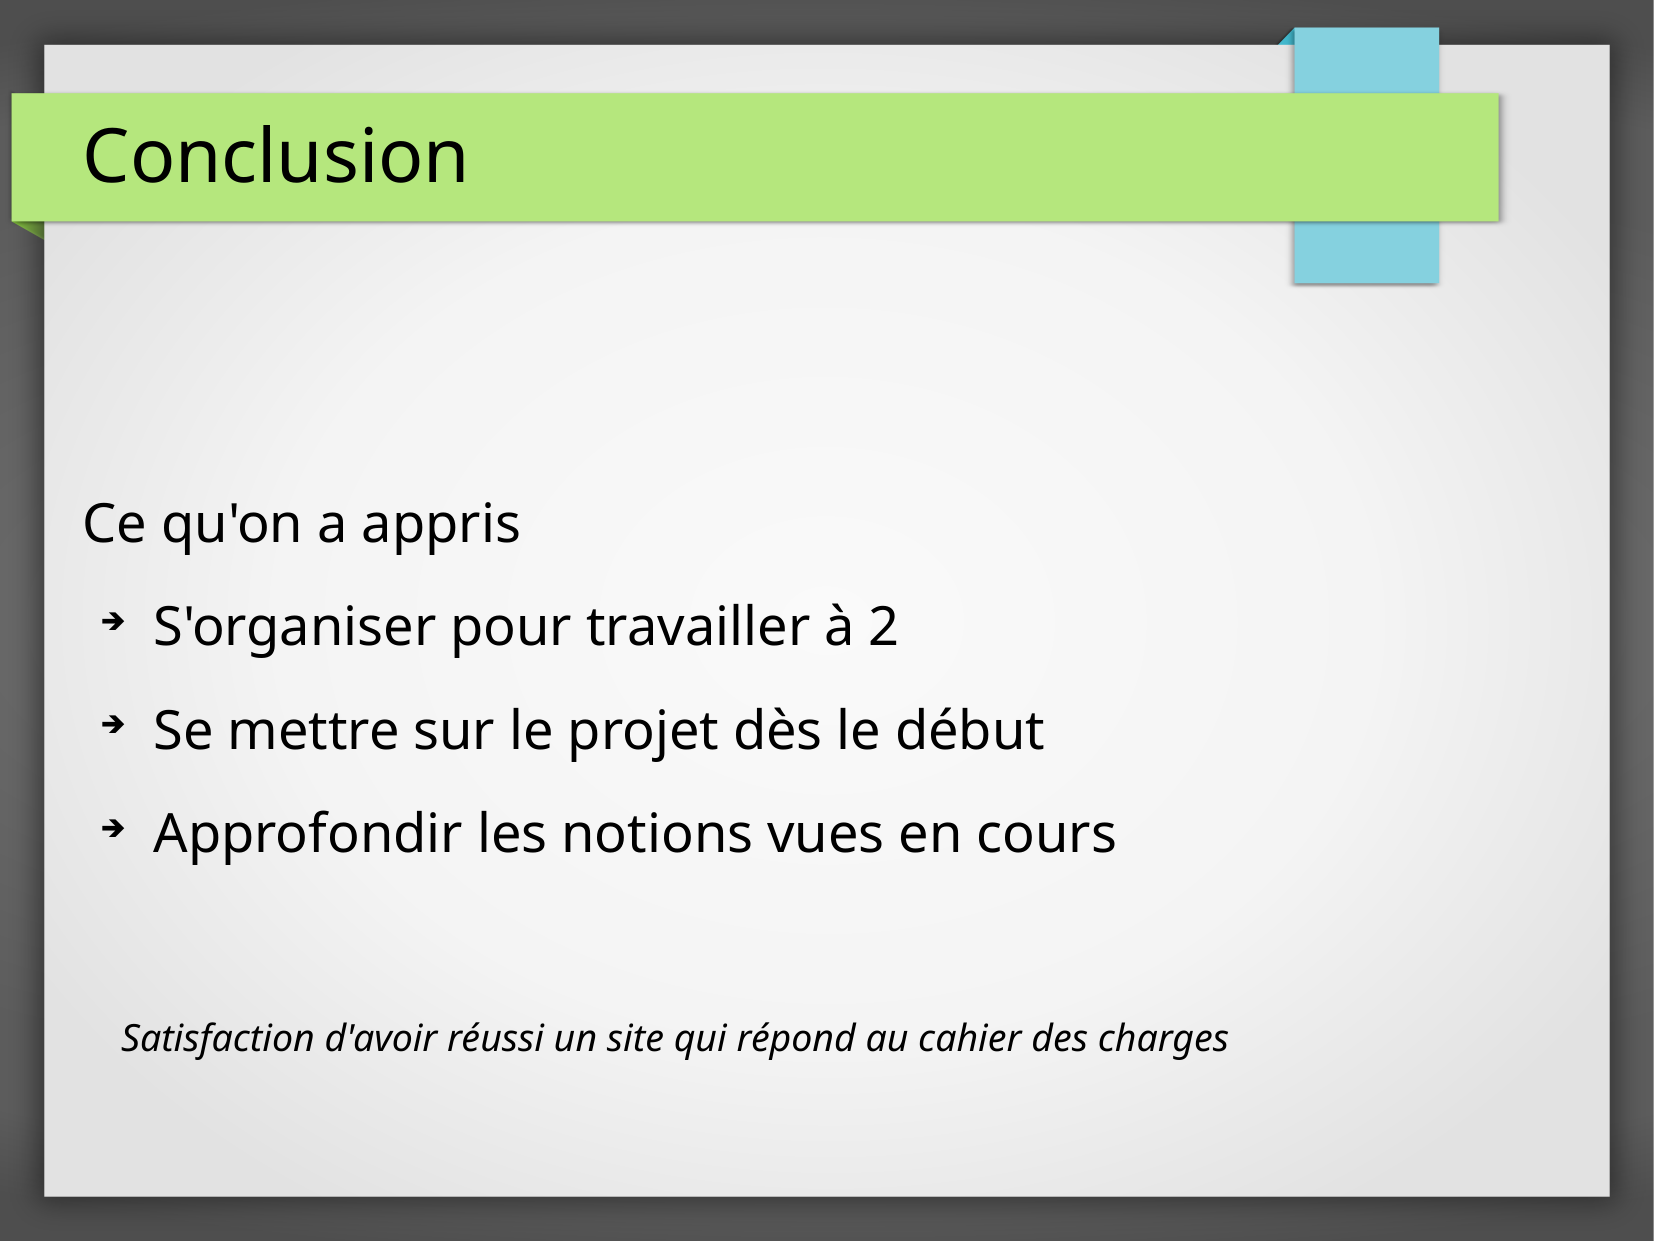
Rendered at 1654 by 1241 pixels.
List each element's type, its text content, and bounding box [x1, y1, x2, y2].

text_box Satisfaction d'avoir réussi un site qui répond au cahier des charges [106, 1003, 1560, 1064]
list Ce qu'on a appris S'organiser pour travailler à 2 Se mettre sur le projet dès le début Approfondir les notions vues en cours [82, 484, 1571, 1015]
picture [0, 0, 1654, 1241]
title Conclusion [82, 94, 1264, 213]
